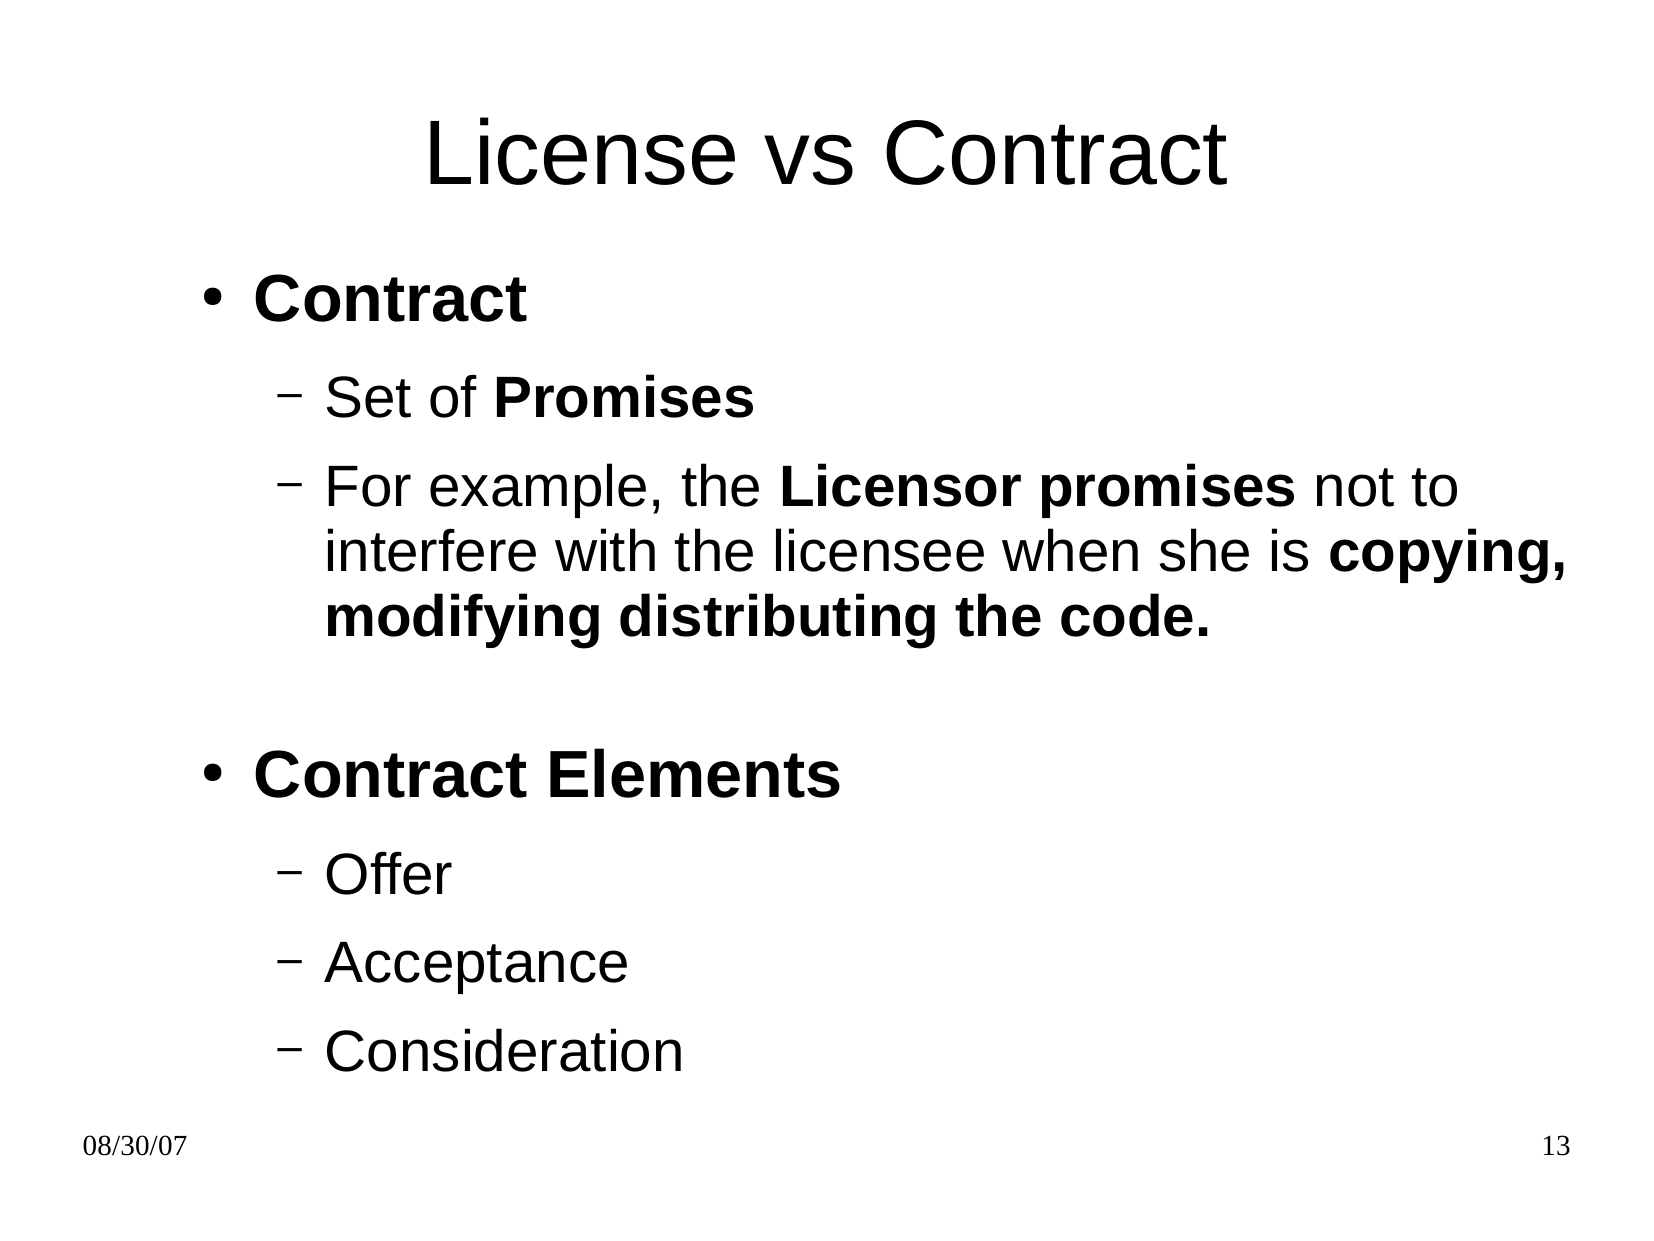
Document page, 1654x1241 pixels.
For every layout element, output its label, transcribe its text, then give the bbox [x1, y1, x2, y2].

title License vs Contract [82, 49, 1571, 257]
list Contract Set of Promises For example, the Licensor promises not to interfere with the licensee when she is copying, modifying distributing the code. Contract Elements Offer Acceptance Consideration [183, 260, 1591, 1084]
